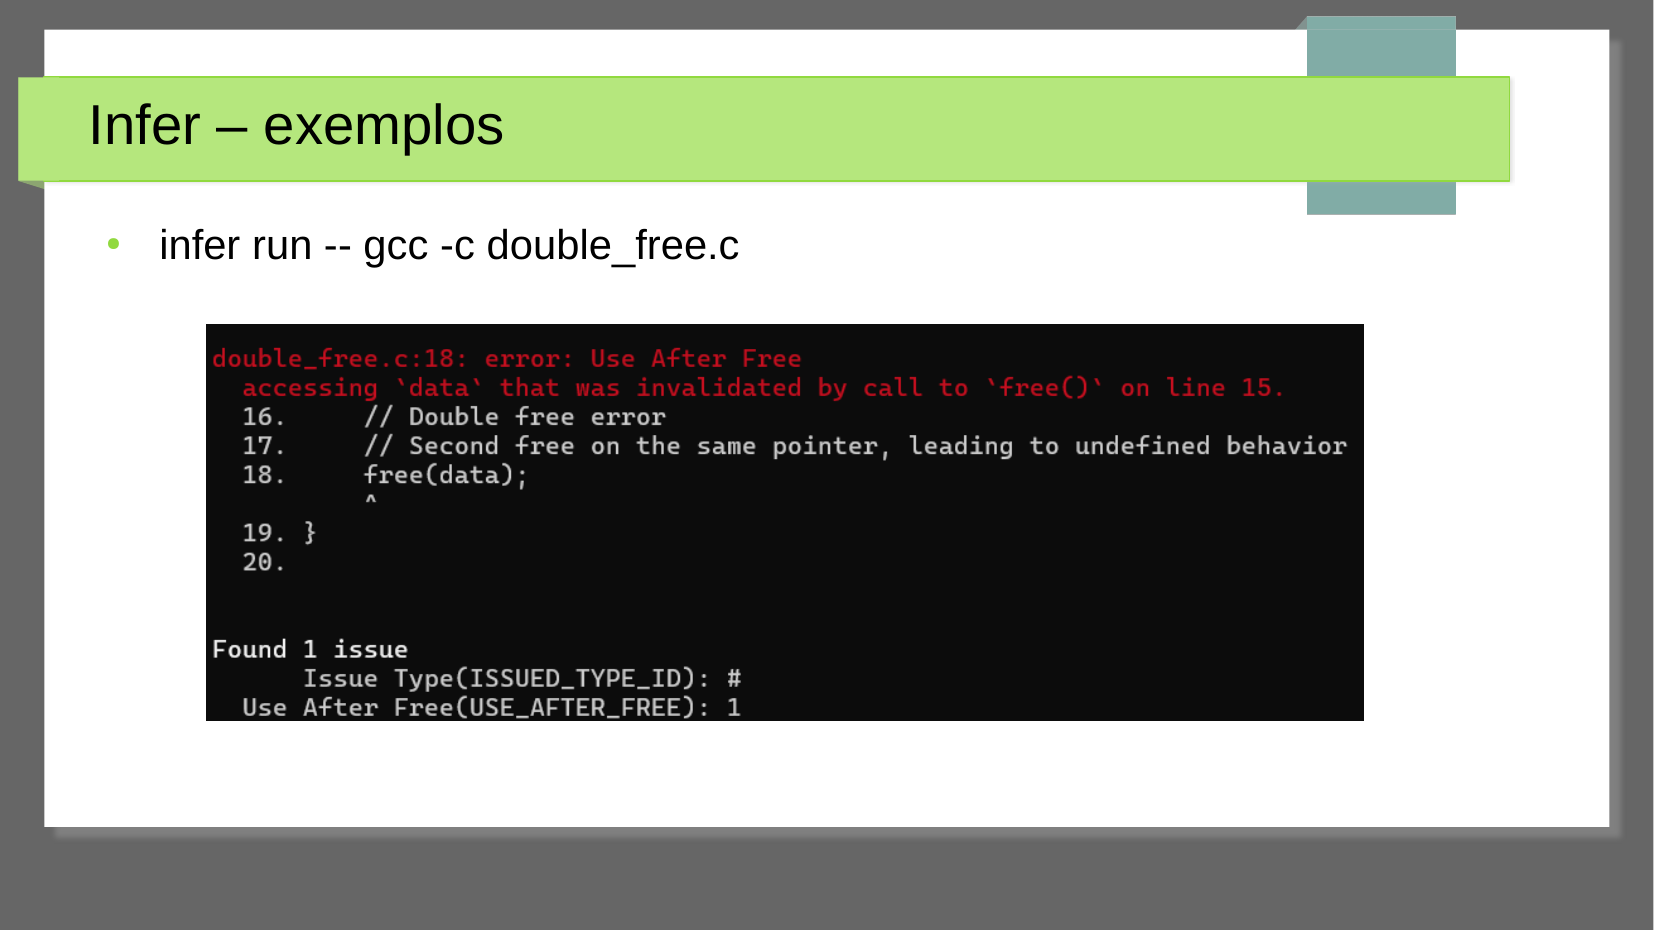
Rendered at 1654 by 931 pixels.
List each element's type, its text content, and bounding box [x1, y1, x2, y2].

list infer run -- gcc -c double_free.c [88, 221, 1565, 813]
picture [206, 324, 1364, 721]
title Infer – exemplos [88, 73, 1506, 178]
